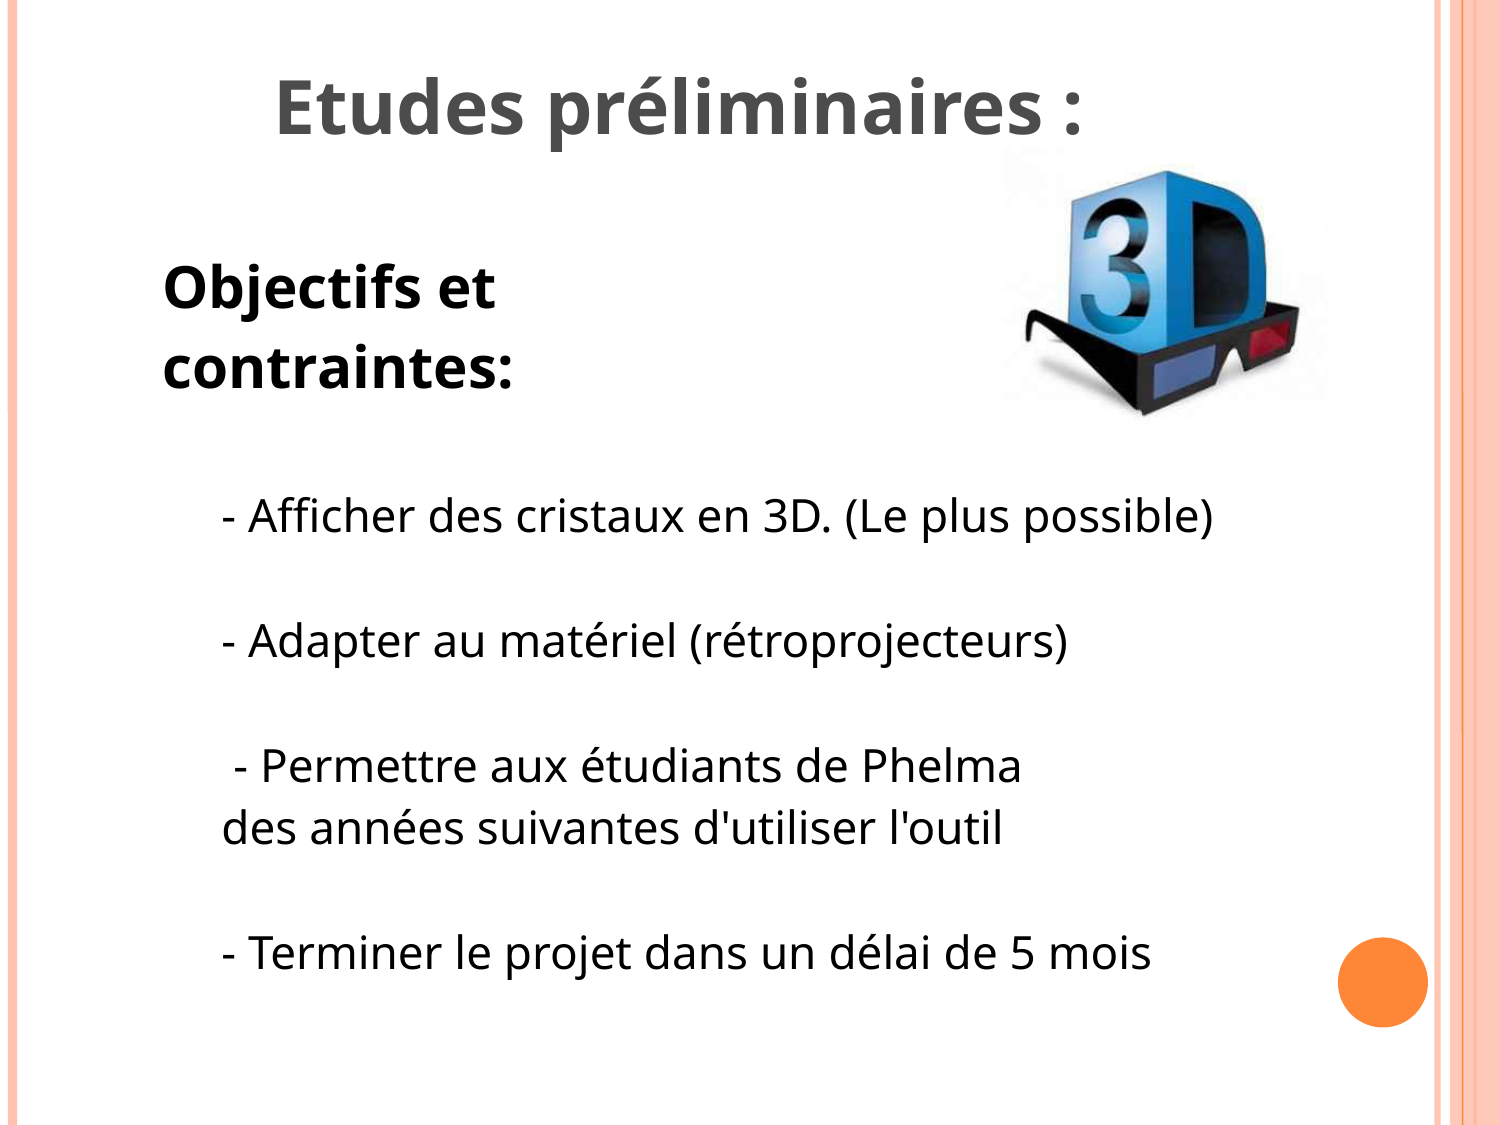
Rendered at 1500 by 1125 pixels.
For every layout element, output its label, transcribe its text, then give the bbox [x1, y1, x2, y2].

picture [1003, 147, 1329, 443]
text_box Objectifs et contraintes: [147, 239, 862, 325]
text_box Etudes préliminaires : [206, 47, 1152, 178]
text_box - Afficher des cristaux en 3D. (Le plus possible) - Adapter au matériel (rétroprojecteurs) - Permettre aux étudiants de Phelma des années suivantes d'utiliser l'outil - Terminer le projet dans un délai de 5 mois [206, 413, 1359, 1125]
